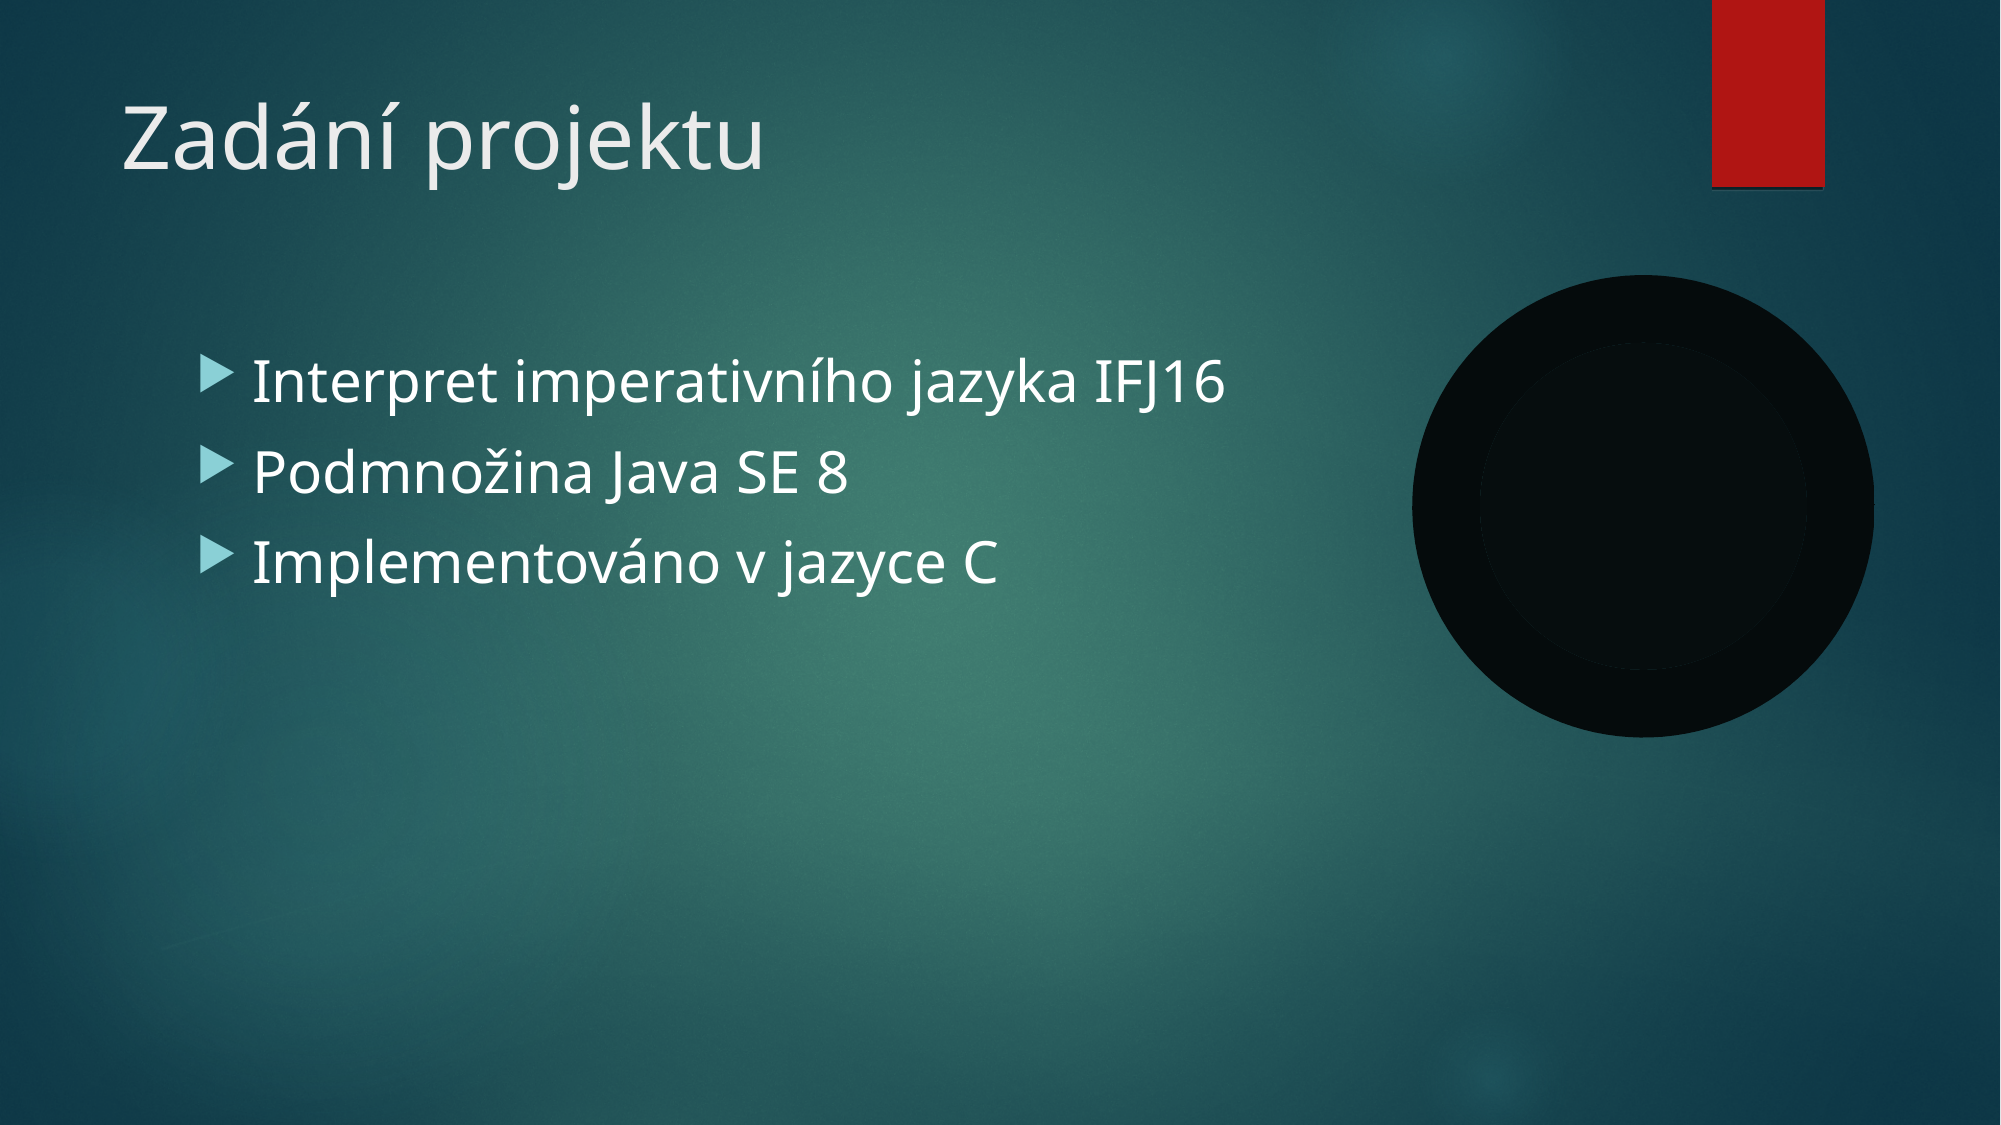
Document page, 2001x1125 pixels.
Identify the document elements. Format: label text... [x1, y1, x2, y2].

title Zadání projektu [106, 74, 1649, 305]
list Interpret imperativního jazyka IFJ16 Podmnožina Java SE 8 Implementováno v jazyce C [181, 336, 1649, 1026]
